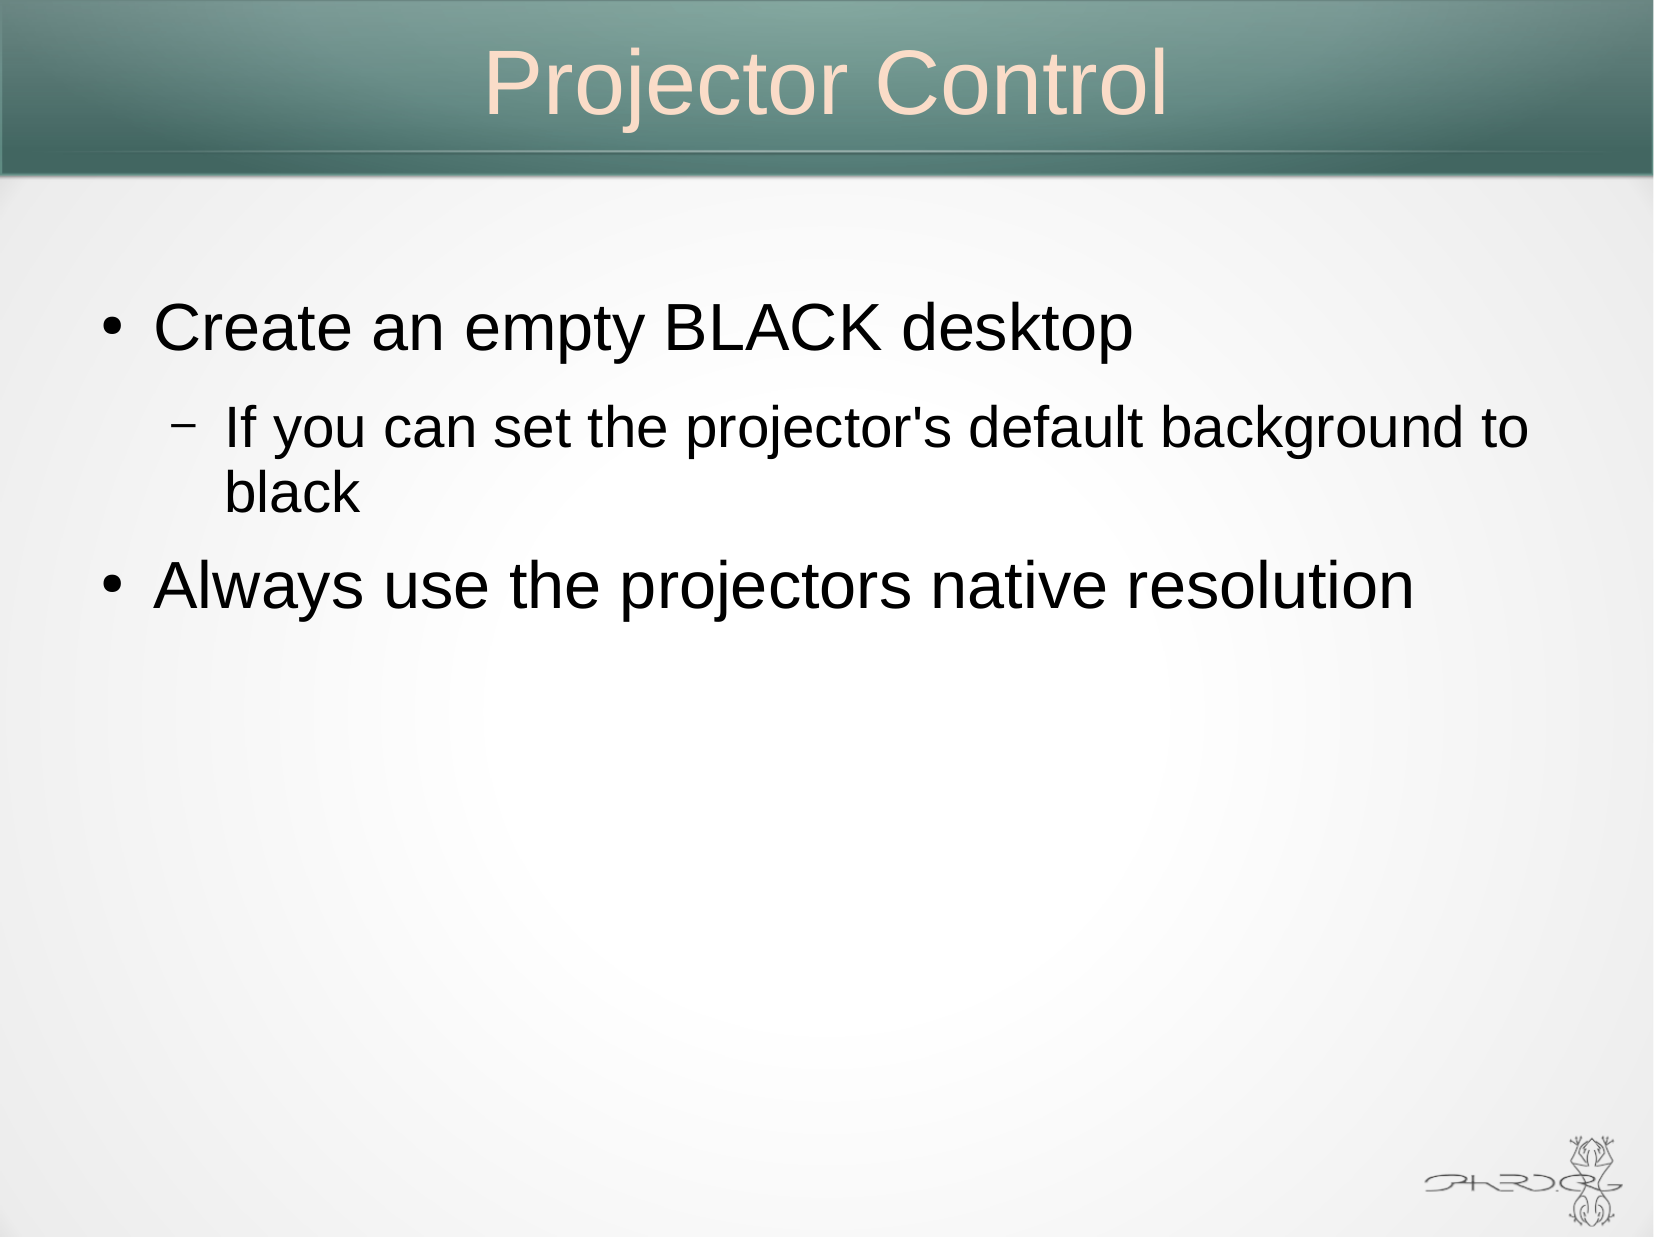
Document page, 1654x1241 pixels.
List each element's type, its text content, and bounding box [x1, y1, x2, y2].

list Create an empty BLACK desktop If you can set the projector's default background to black Always use the projectors native resolution [82, 290, 1571, 1010]
title Projector Control [82, 11, 1571, 154]
picture [0, 0, 1654, 1237]
